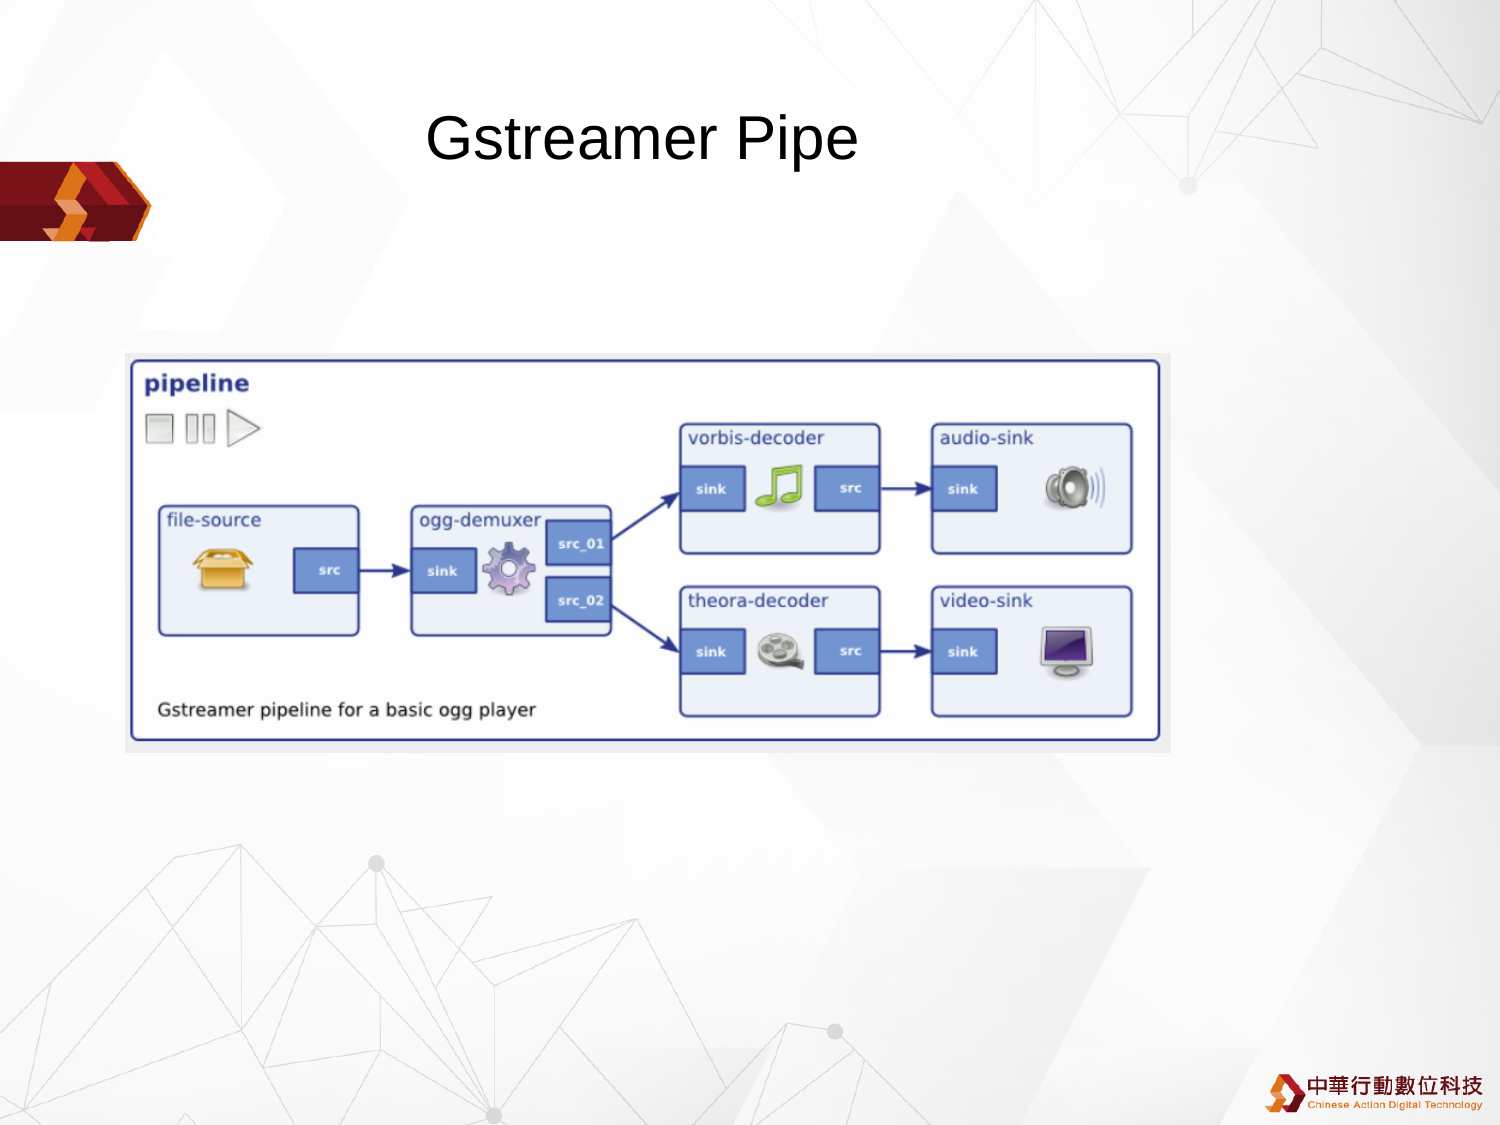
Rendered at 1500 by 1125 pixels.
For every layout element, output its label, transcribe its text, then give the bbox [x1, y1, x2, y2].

picture [0, 0, 1500, 1125]
title Gstreamer Pipe [425, 62, 1150, 215]
